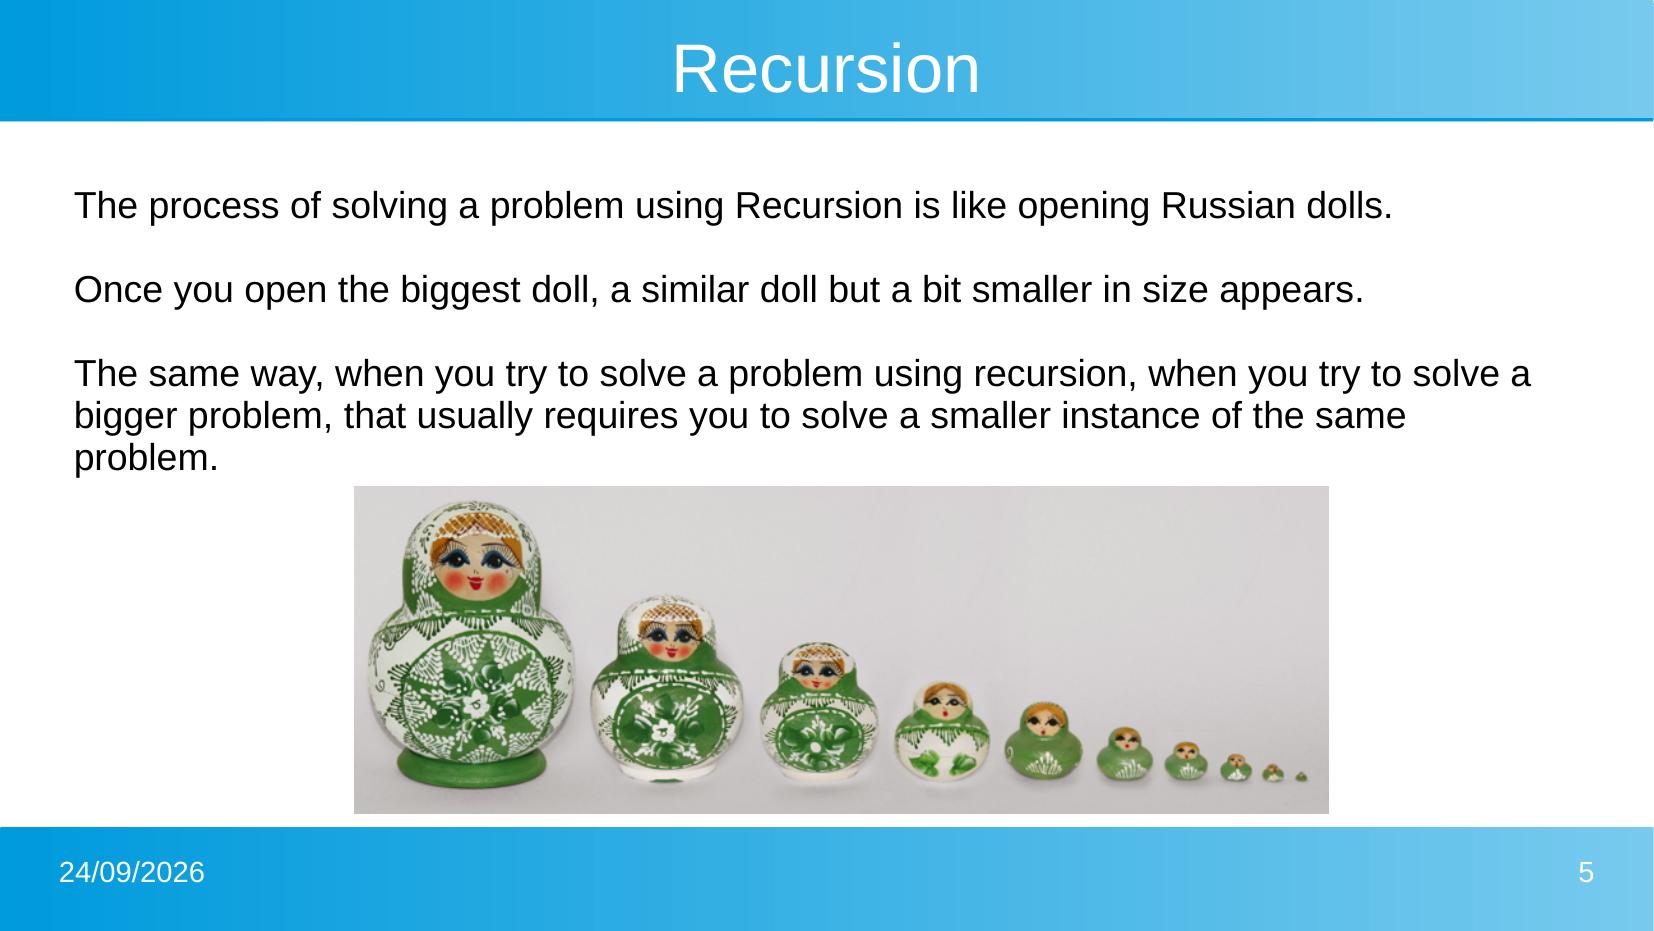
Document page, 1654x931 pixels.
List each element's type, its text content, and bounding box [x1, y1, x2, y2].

picture [354, 486, 1329, 814]
title Recursion [59, 29, 1595, 108]
text_box The process of solving a problem using Recursion is like opening Russian dolls. Once you open the biggest doll, a similar doll but a bit smaller in size appears. The same way, when you try to solve a problem using recursion, when you try to solve a bigger problem, that usually requires you to solve a smaller instance of the same problem. [59, 177, 1565, 486]
